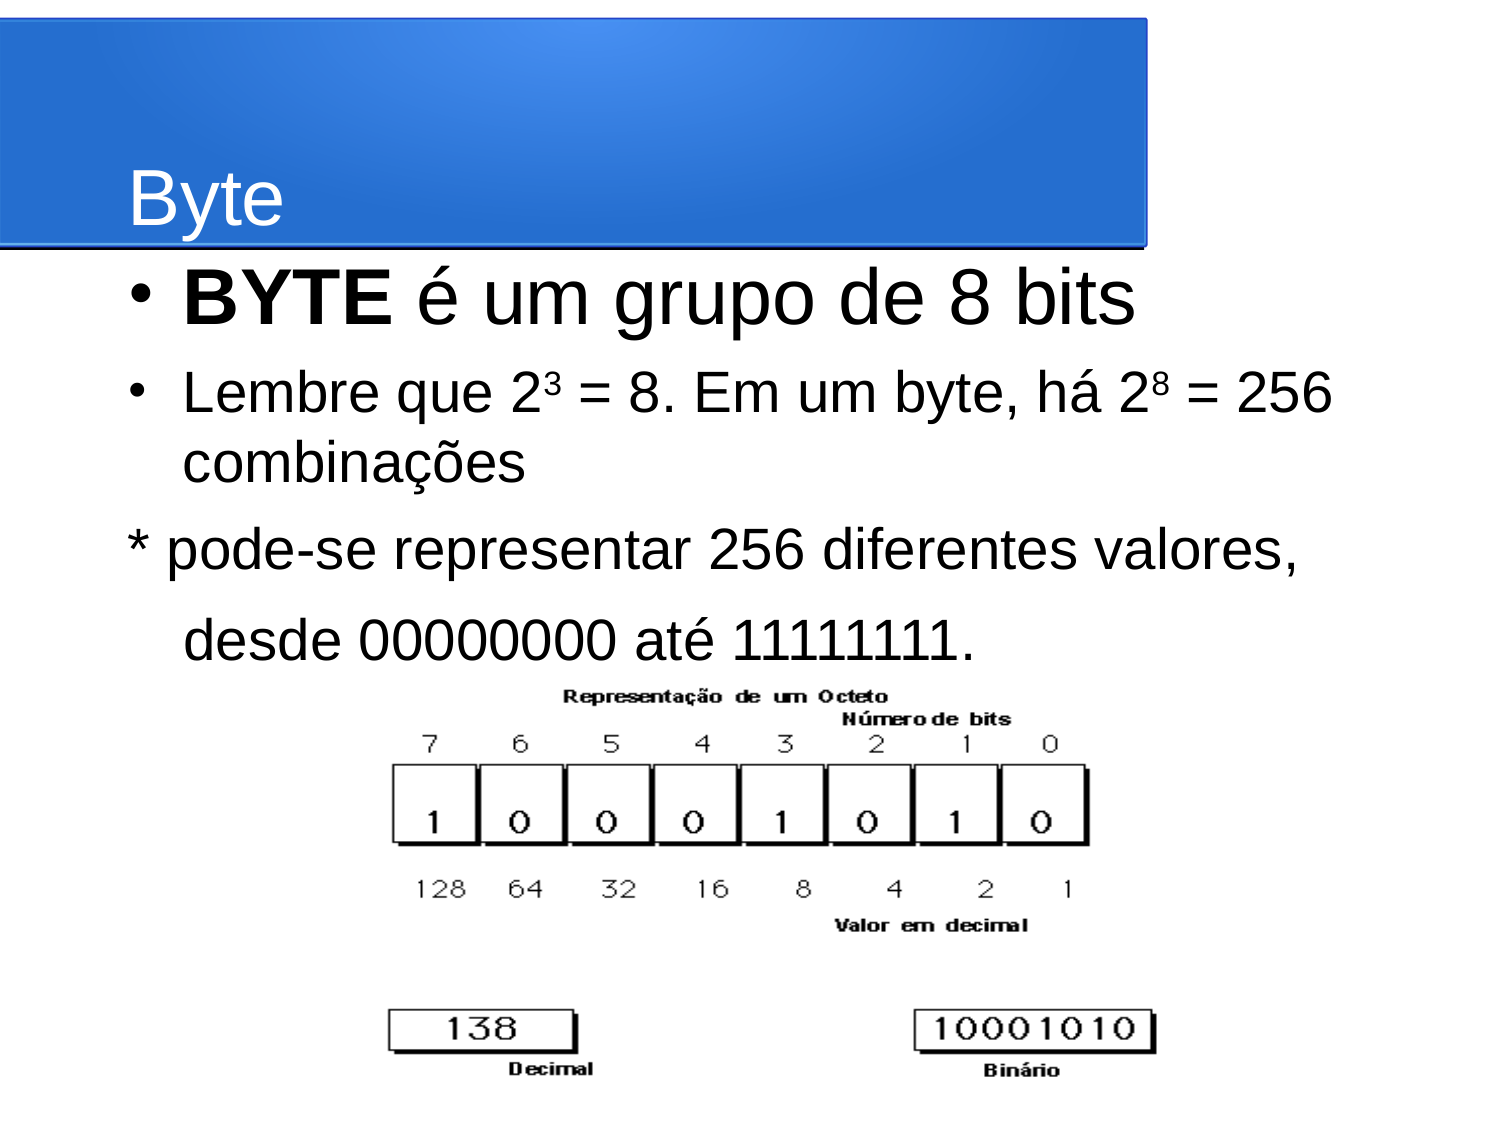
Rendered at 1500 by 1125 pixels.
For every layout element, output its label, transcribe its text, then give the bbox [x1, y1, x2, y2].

list BYTE é um grupo de 8 bits Lembre que 23 = 8. Em um byte, há 28 = 256 combinações * pode-se representar 256 diferentes valores, desde 00000000 até 11111111. [112, 237, 1388, 1000]
picture [324, 674, 1163, 1106]
title Byte [112, 99, 1388, 237]
